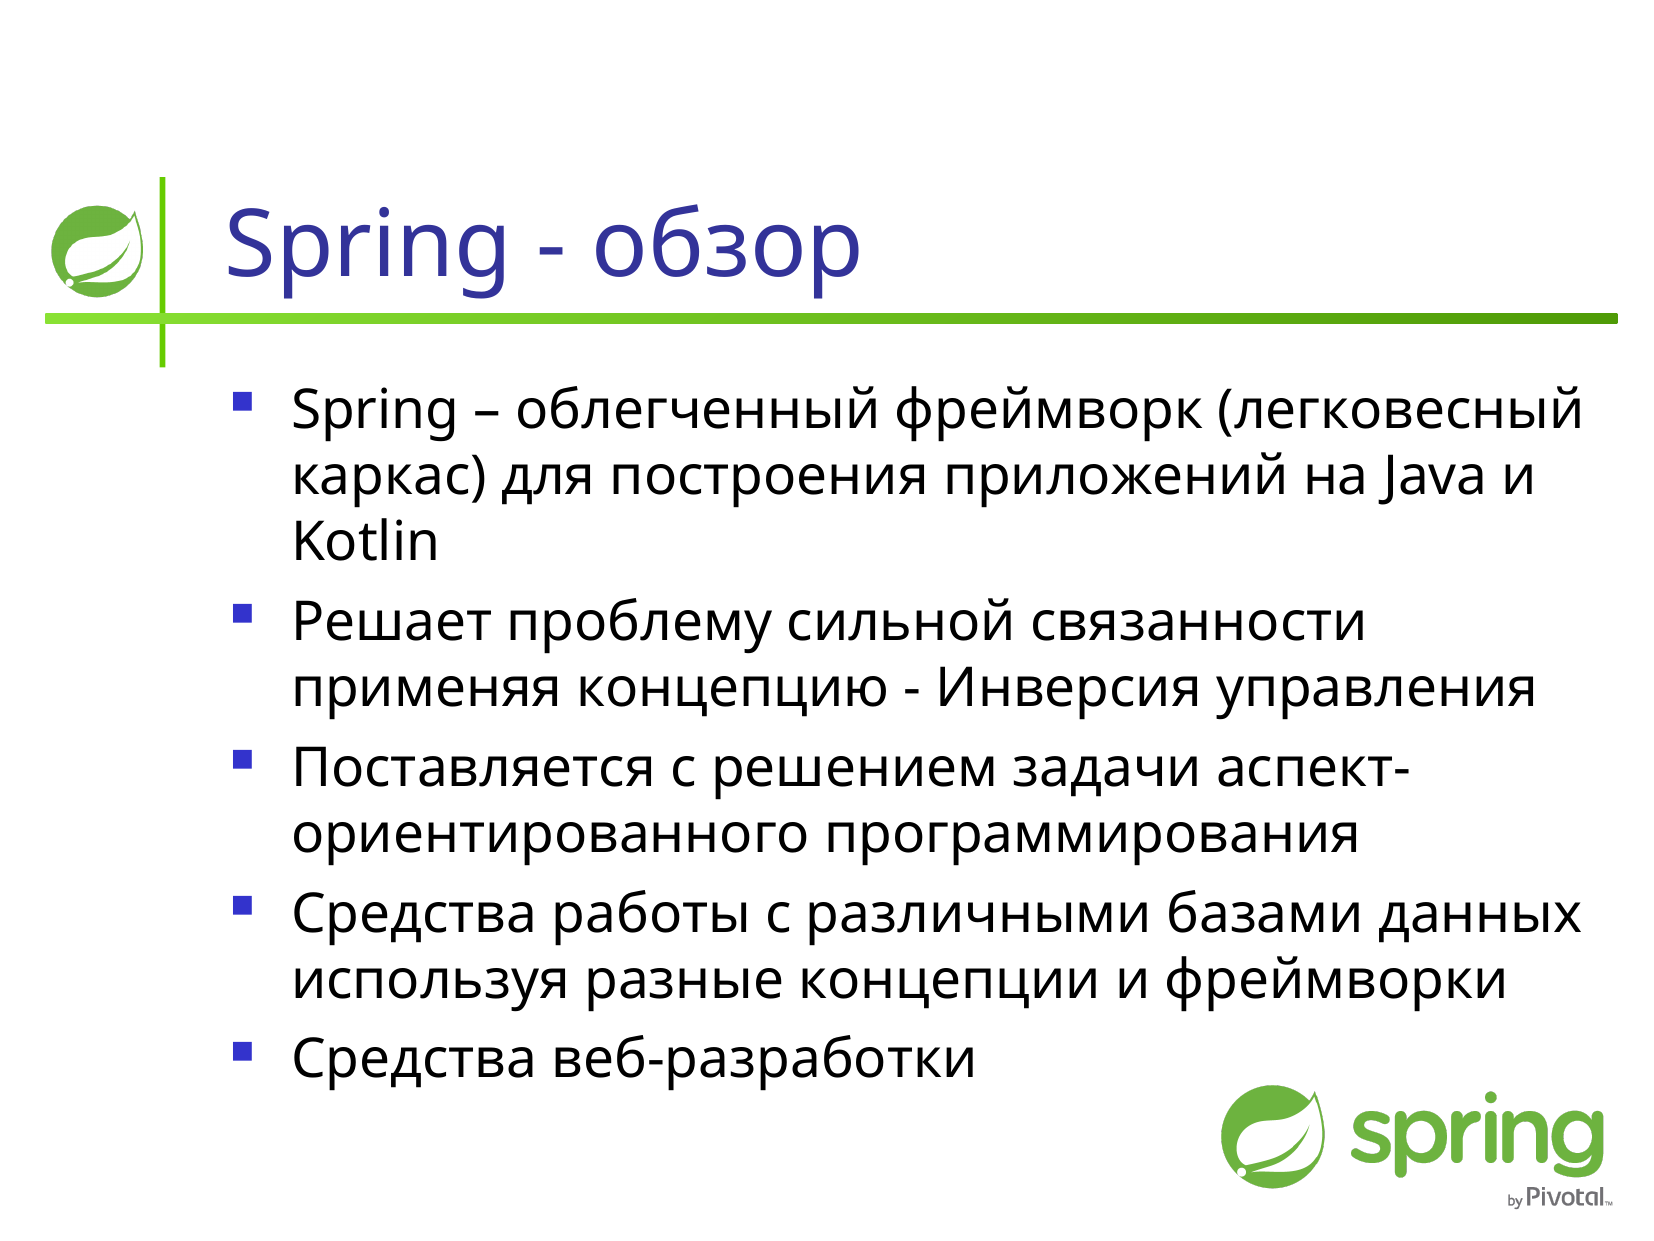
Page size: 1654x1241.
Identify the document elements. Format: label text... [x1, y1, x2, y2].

picture [1216, 1109, 1618, 1212]
title Spring - обзор [208, 38, 1618, 304]
list Spring – облегченный фреймворк (легковесный каркас) для построения приложений на Java и Kotlin Решает проблему сильной связанности применяя концепцию - Инверсия управления Поставляется с решением задачи аспект-ориентированного программирования Средства работы с различными базами данных используя разные концепции и фреймворки Средства веб-разработки [213, 364, 1620, 1109]
